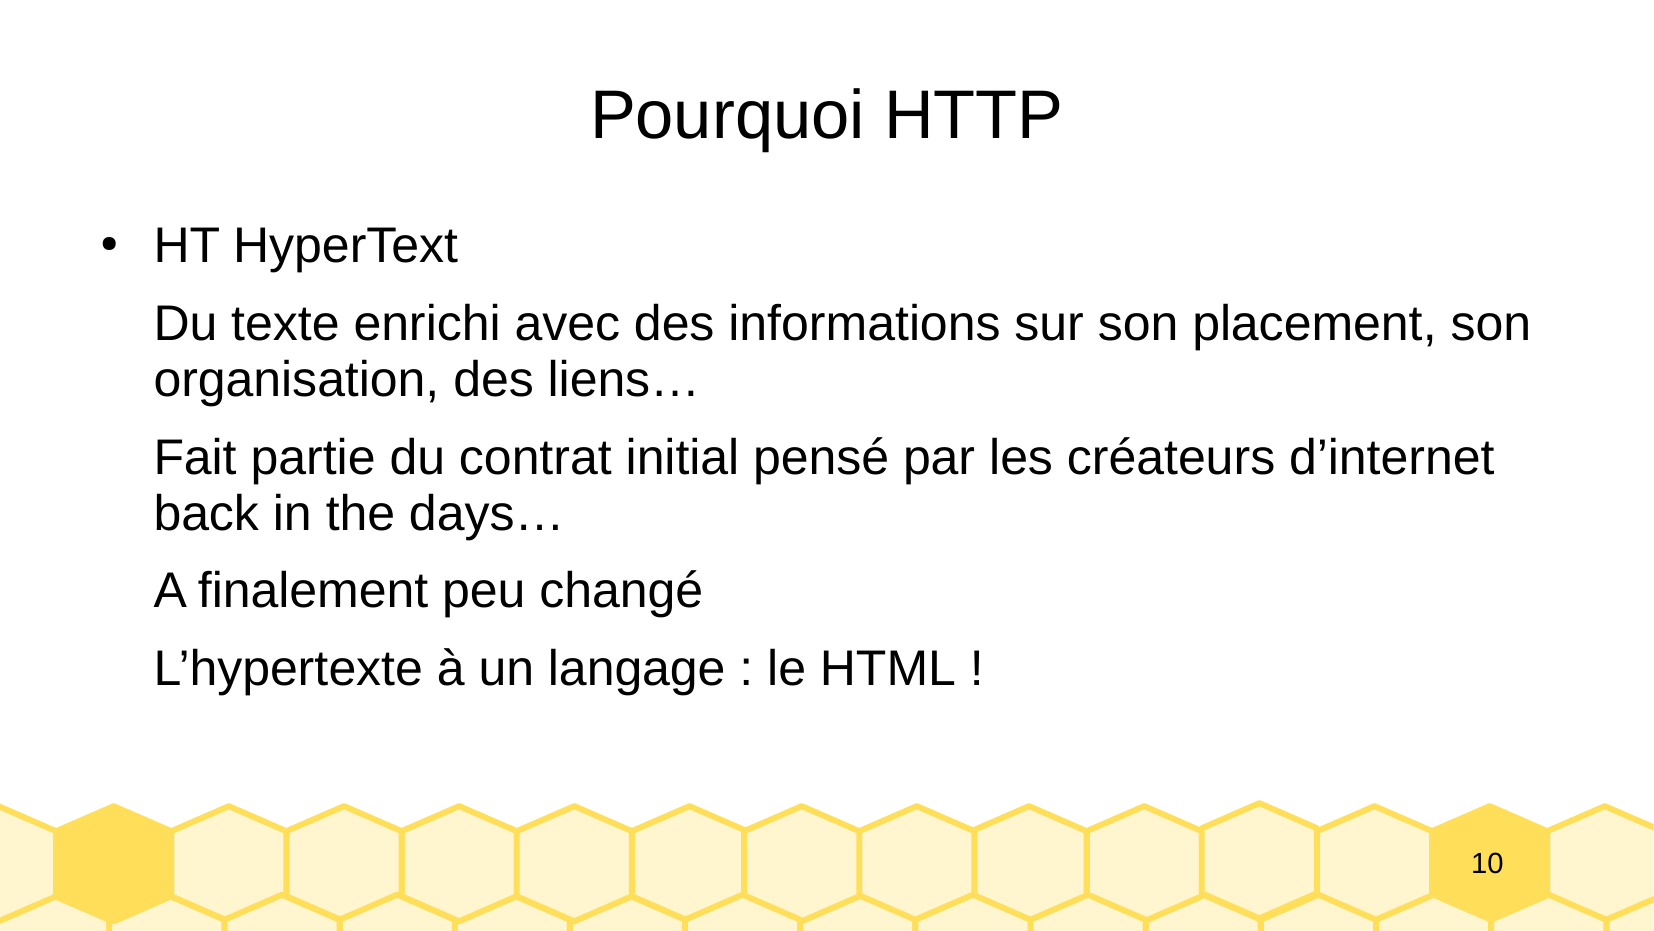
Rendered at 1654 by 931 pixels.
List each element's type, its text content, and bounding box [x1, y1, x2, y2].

list HT HyperText Du texte enrichi avec des informations sur son placement, son organisation, des liens… Fait partie du contrat initial pensé par les créateurs d’internet back in the days… A finalement peu changé L’hypertexte à un langage : le HTML ! [82, 217, 1571, 758]
title Pourquoi HTTP [82, 37, 1571, 193]
